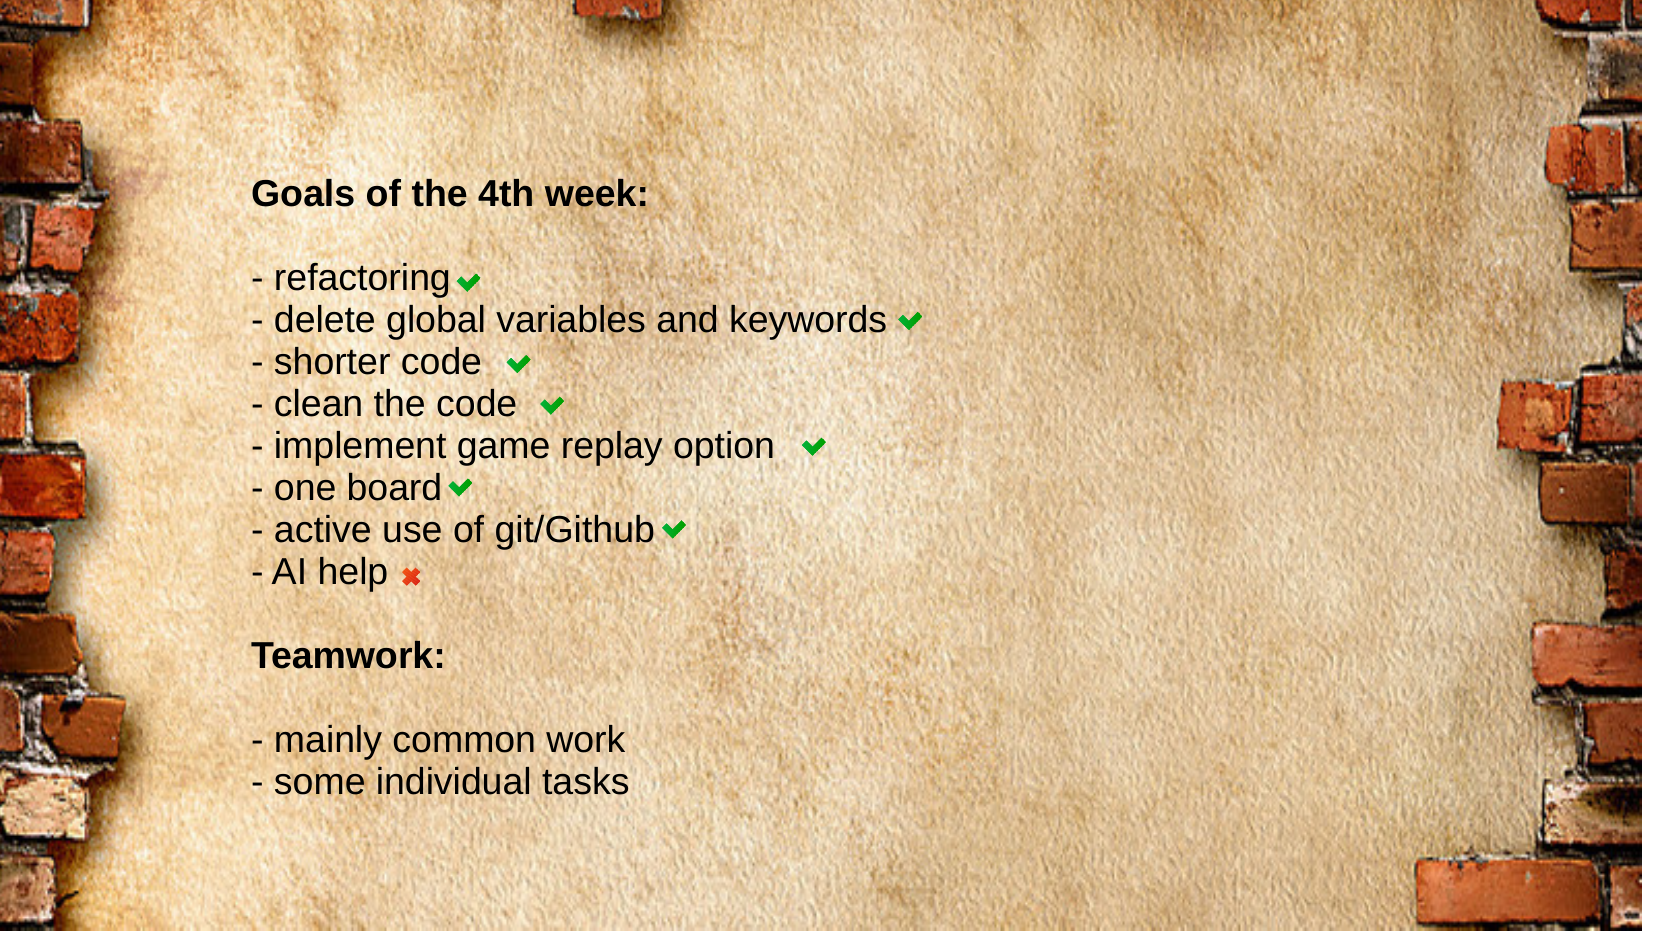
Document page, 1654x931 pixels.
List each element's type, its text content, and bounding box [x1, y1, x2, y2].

picture [0, 0, 1642, 931]
text_box Goals of the 4th week: - refactoring - delete global variables and keywords - shorter code - clean the code - implement game replay option - one board - active use of git/Github - AI help Teamwork: - mainly common work - some individual tasks [236, 165, 1359, 811]
